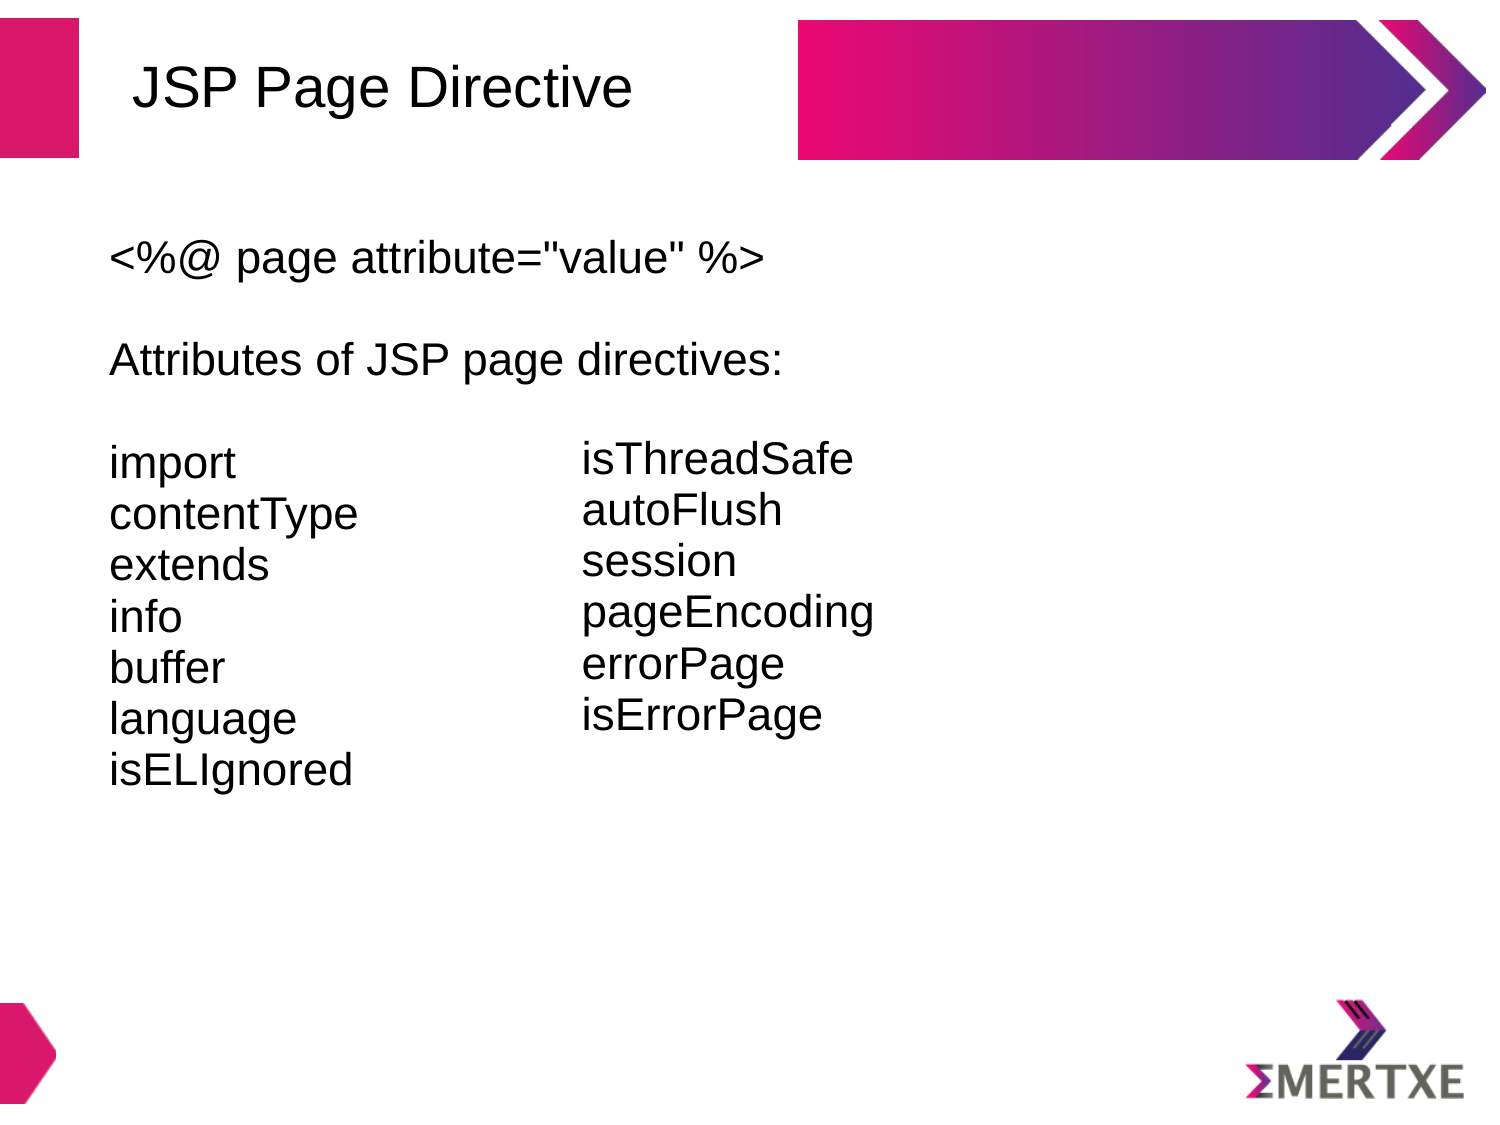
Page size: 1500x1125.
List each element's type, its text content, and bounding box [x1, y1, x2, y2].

picture [1245, 996, 1465, 1099]
text_box isThreadSafe autoFlush session pageEncoding errorPage isErrorPage [566, 425, 934, 748]
text_box JSP Page Directive [118, 47, 721, 128]
picture [798, 20, 1486, 160]
text_box <%@ page attribute="value" %> Attributes of JSP page directives: import contentType extends info buffer language isELIgnored [94, 224, 1288, 804]
